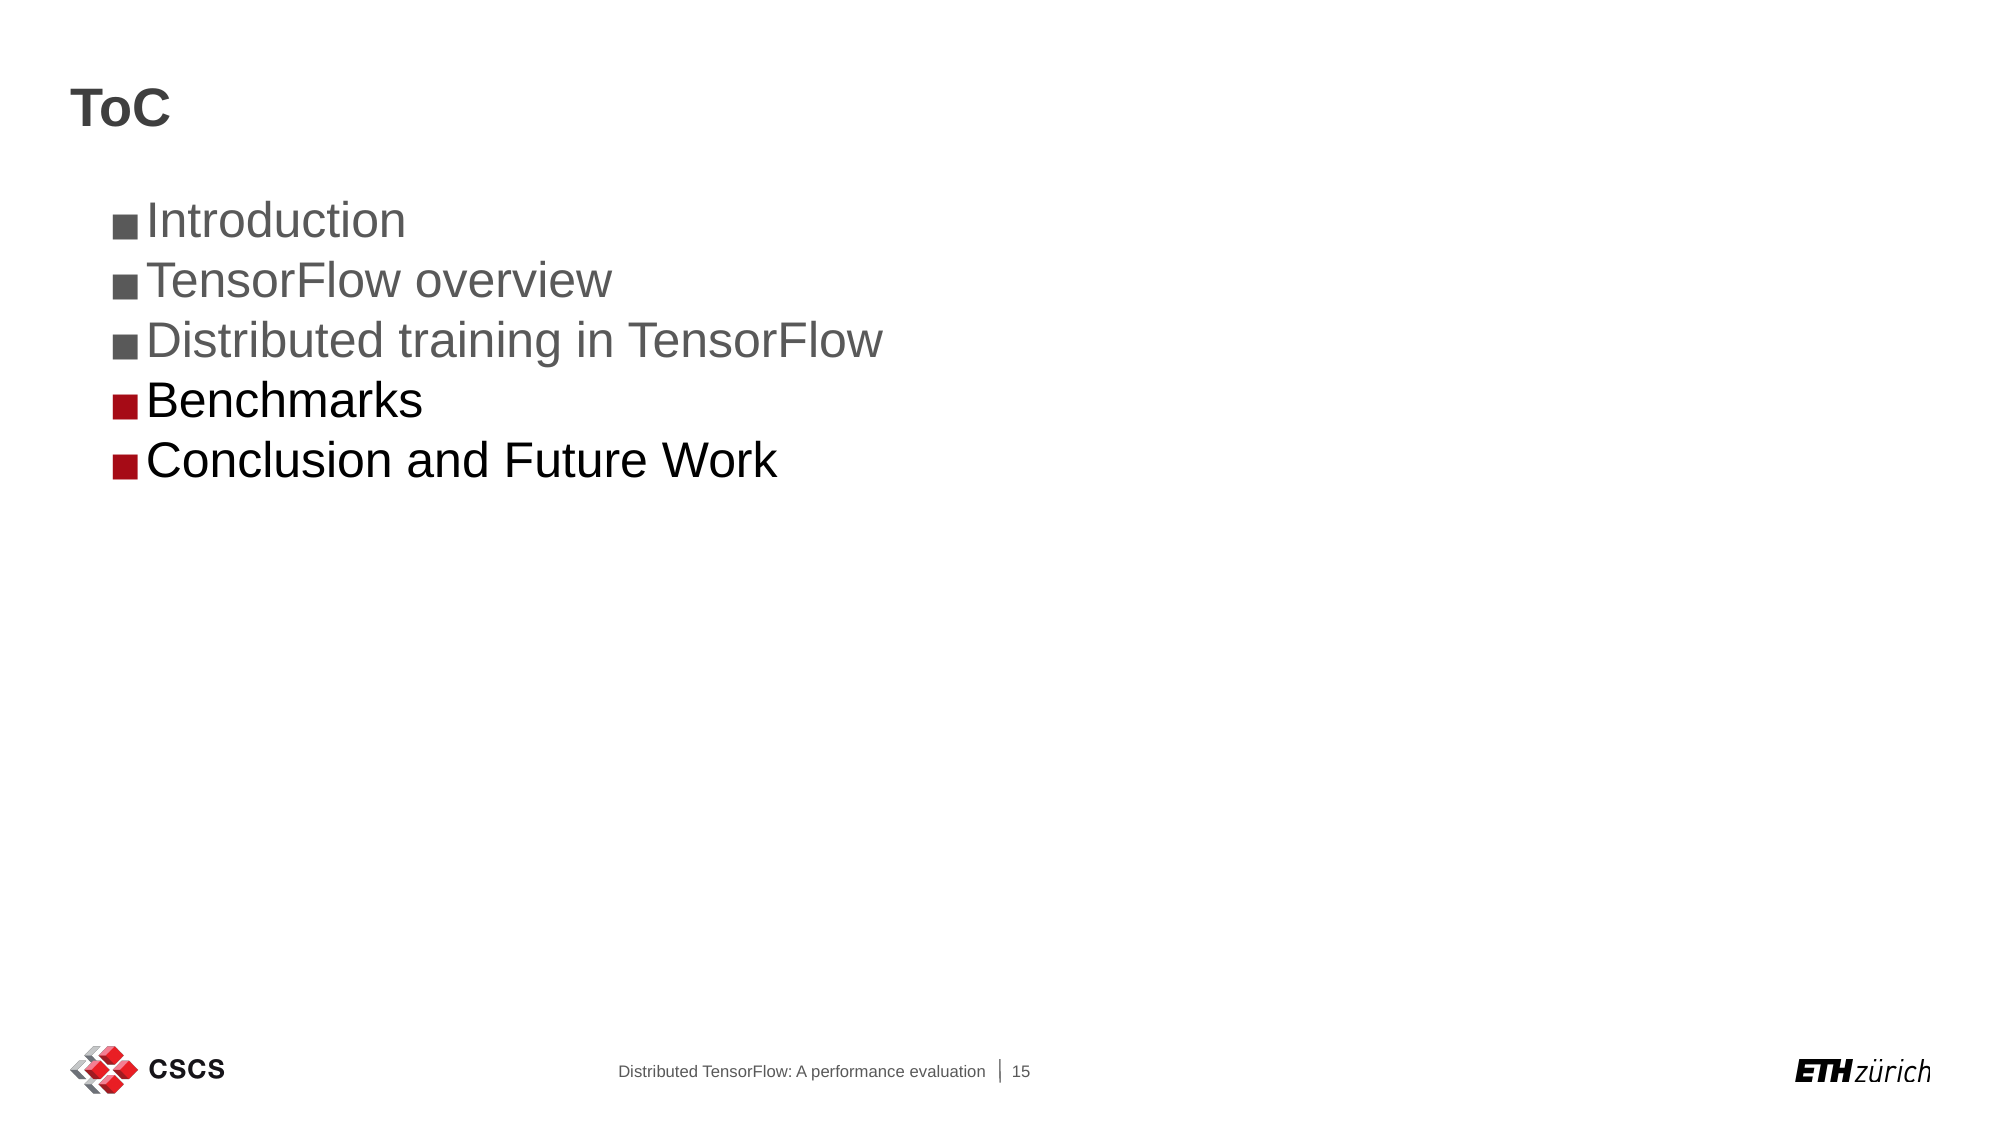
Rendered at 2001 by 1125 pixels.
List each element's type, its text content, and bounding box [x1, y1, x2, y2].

list Introduction TensorFlow overview Distributed training in TensorFlow Benchmarks Conclusion and Future Work [70, 178, 1930, 1022]
picture [57, 1033, 236, 1106]
picture [1795, 1059, 1930, 1082]
title ToC [70, 7, 1930, 149]
slide_number <number> [999, 1059, 1063, 1083]
footer Distributed TensorFlow: A performance evaluation [322, 1059, 998, 1083]
